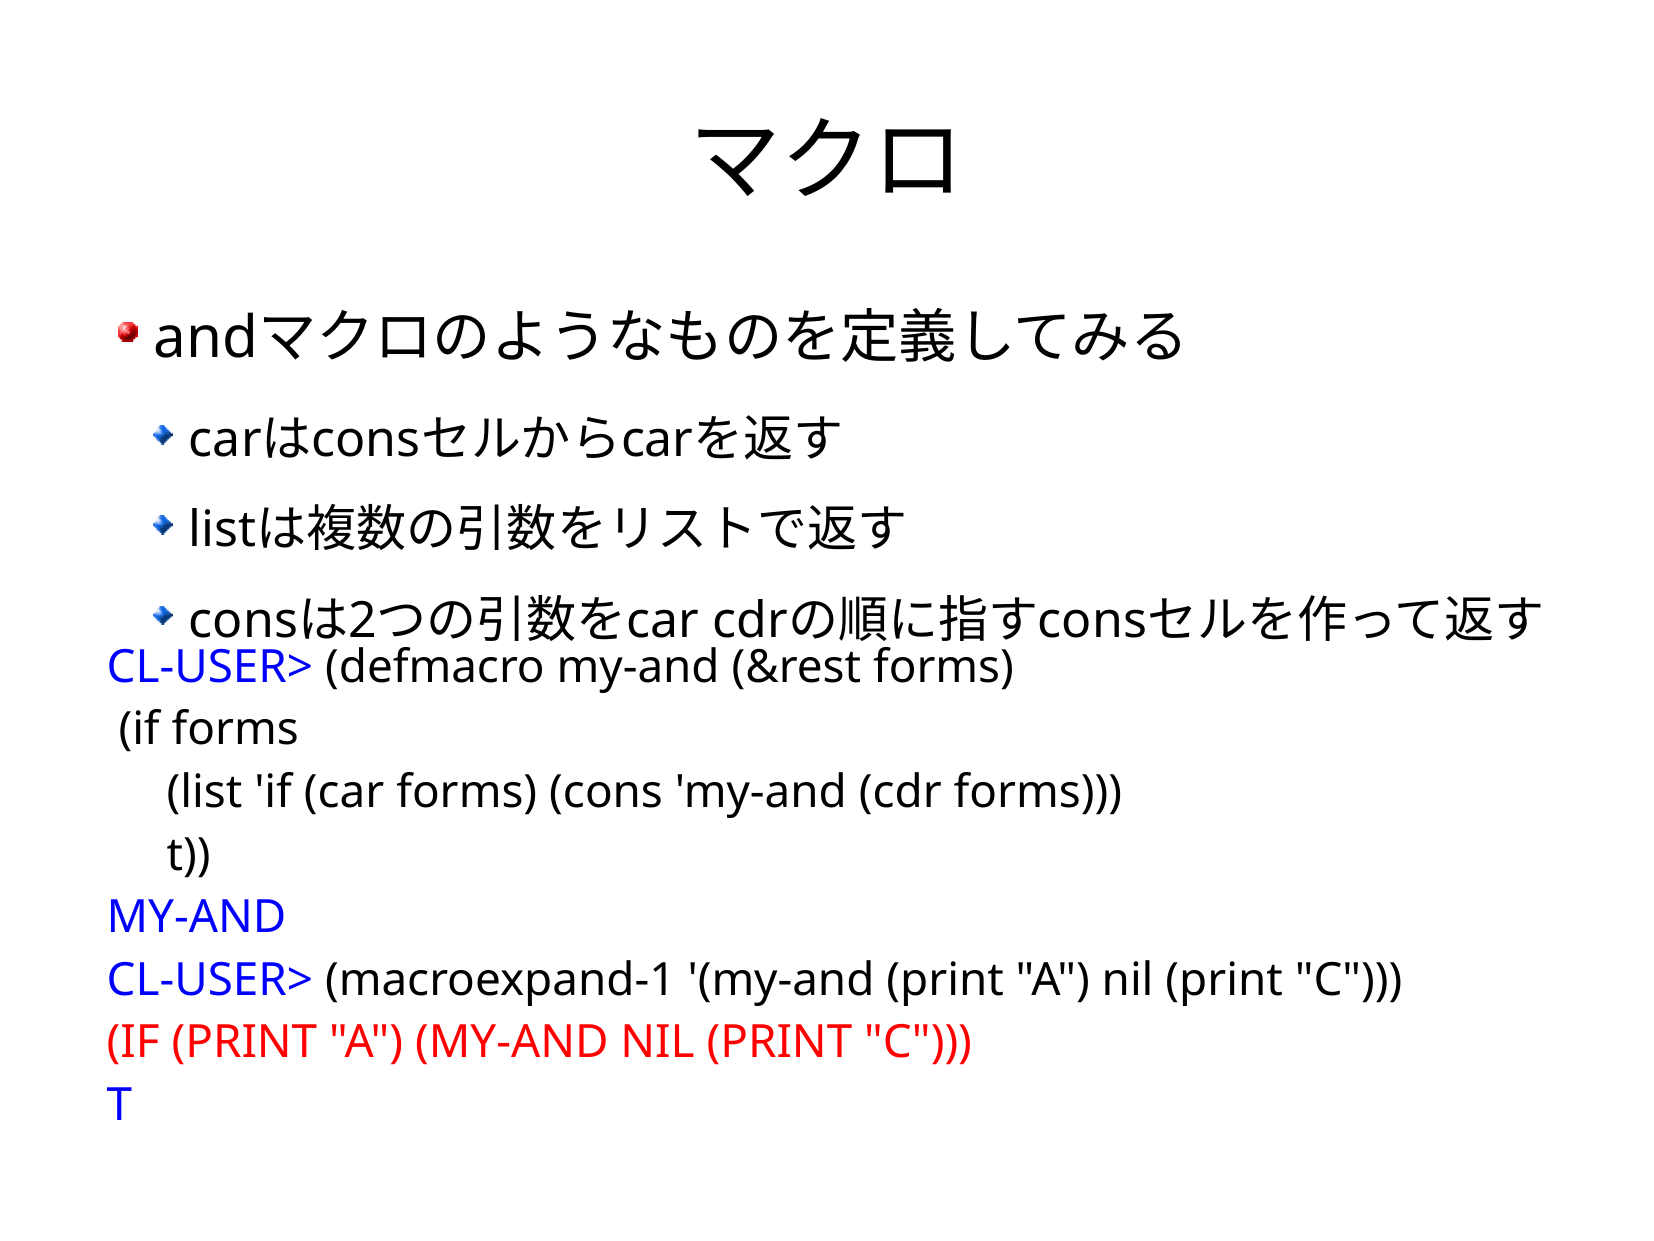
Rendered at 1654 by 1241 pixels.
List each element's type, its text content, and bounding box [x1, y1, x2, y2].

text_box CL-USER> (defmacro my-and (&rest forms) (if forms (list 'if (car forms) (cons 'my-and (cdr forms))) t)) MY-AND CL-USER> (macroexpand-1 '(my-and (print "A") nil (print "C"))) (IF (PRINT "A") (MY-AND NIL (PRINT "C"))) T [91, 626, 1577, 1058]
list andマクロのようなものを定義してみる carはconsセルからcarを返す listは複数の引数をリストで返す consは2つの引数をcar cdrの順に指すconsセルを作って返す [82, 290, 1571, 1109]
title マクロ [82, 56, 1571, 250]
